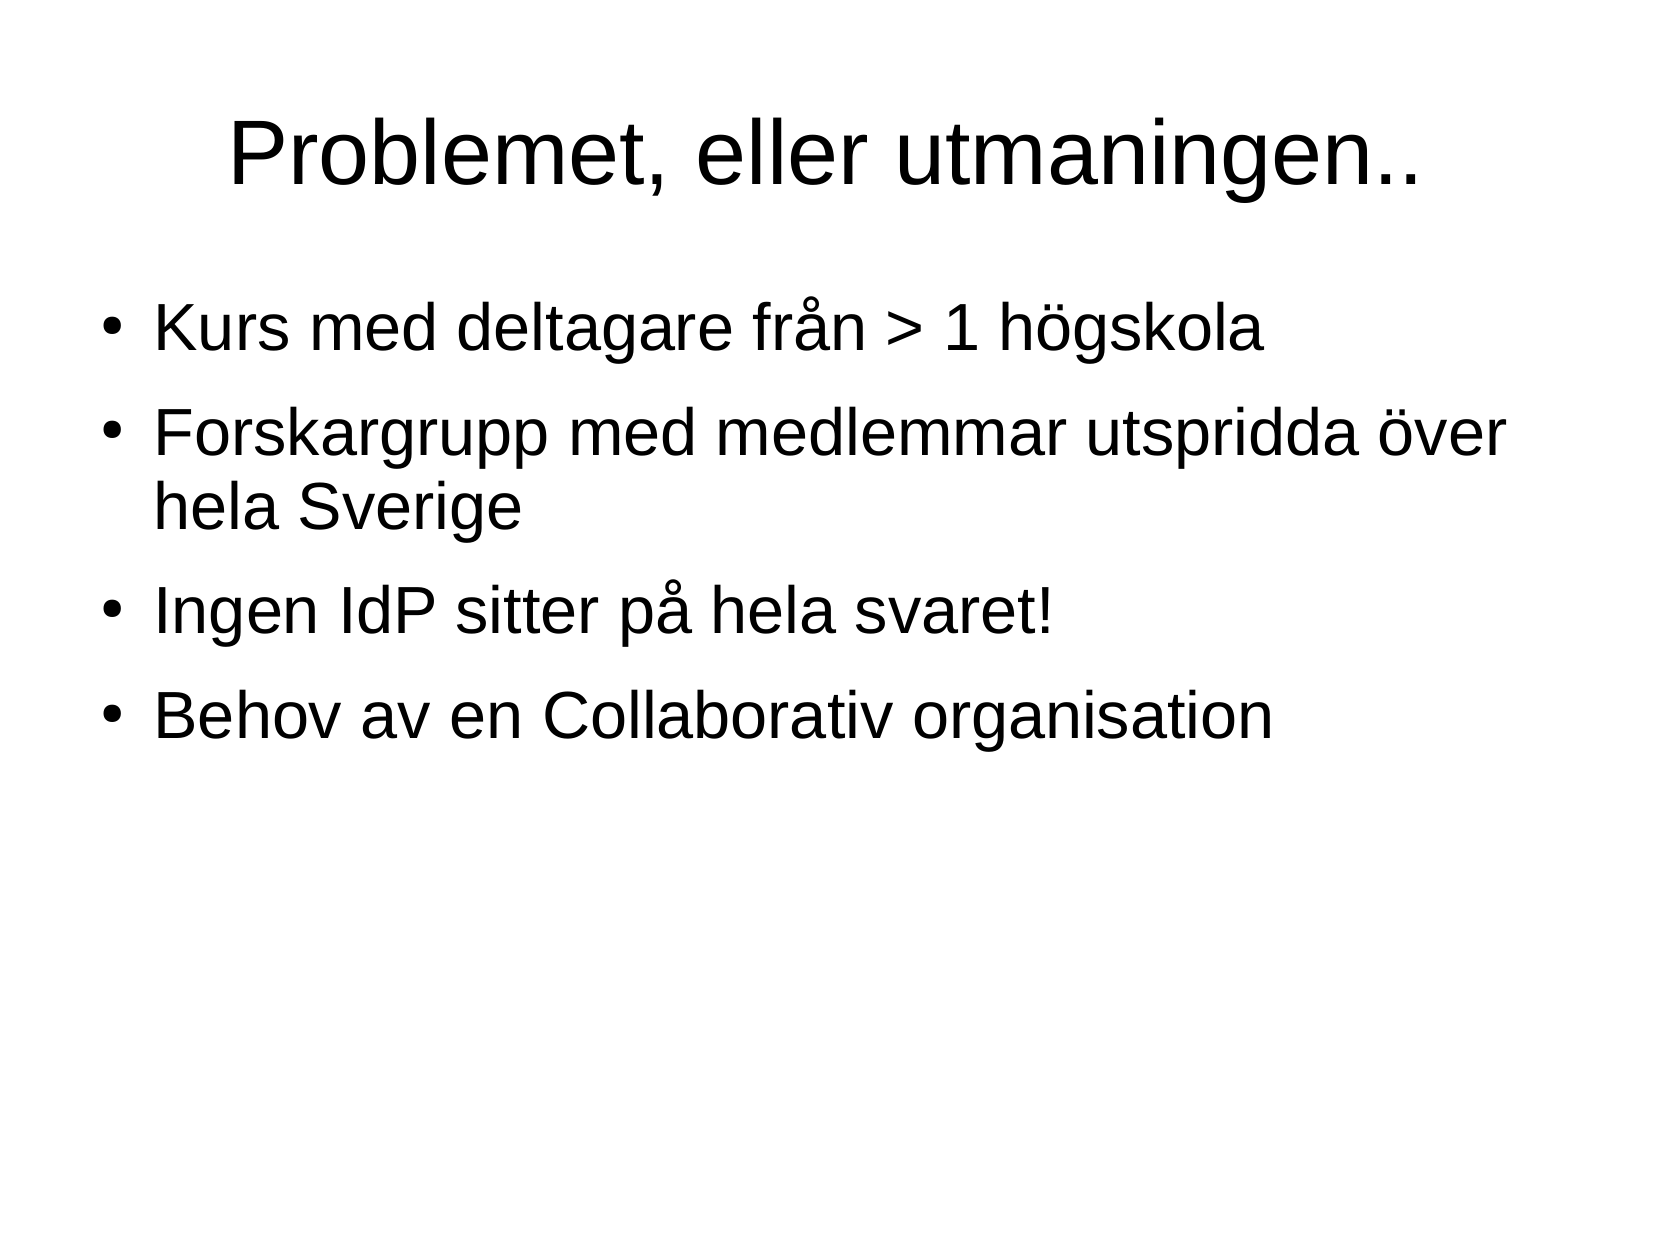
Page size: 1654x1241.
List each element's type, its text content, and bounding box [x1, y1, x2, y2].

title Problemet, eller utmaningen.. [82, 49, 1571, 257]
list Kurs med deltagare från > 1 högskola Forskargrupp med medlemmar utspridda över hela Sverige Ingen IdP sitter på hela svaret! Behov av en Collaborativ organisation [82, 290, 1571, 1109]
